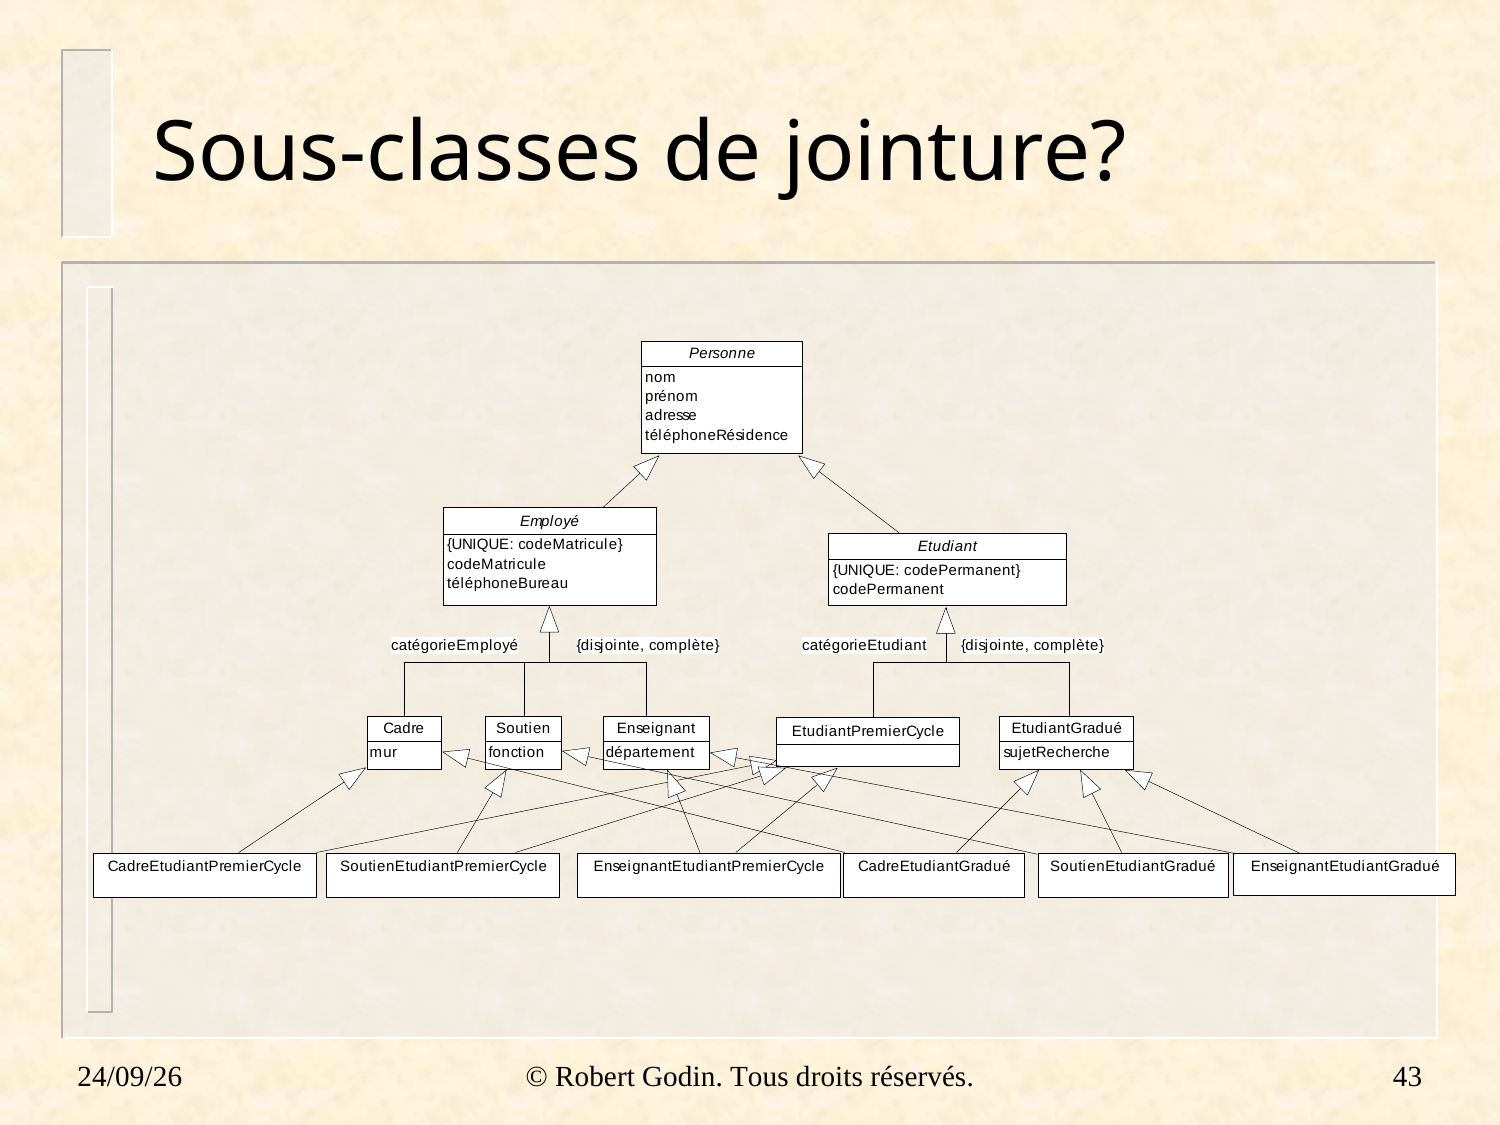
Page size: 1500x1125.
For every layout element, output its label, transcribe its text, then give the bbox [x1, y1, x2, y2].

title Sous-classes de jointure? [137, 56, 1413, 238]
text_box 31/05/21 [62, 1037, 376, 1113]
text_box <number> [1125, 1037, 1438, 1113]
text_box © Robert Godin. Tous droits réservés. [512, 1037, 988, 1113]
chart [24, 312, 1500, 930]
picture [0, 0, 1500, 1125]
